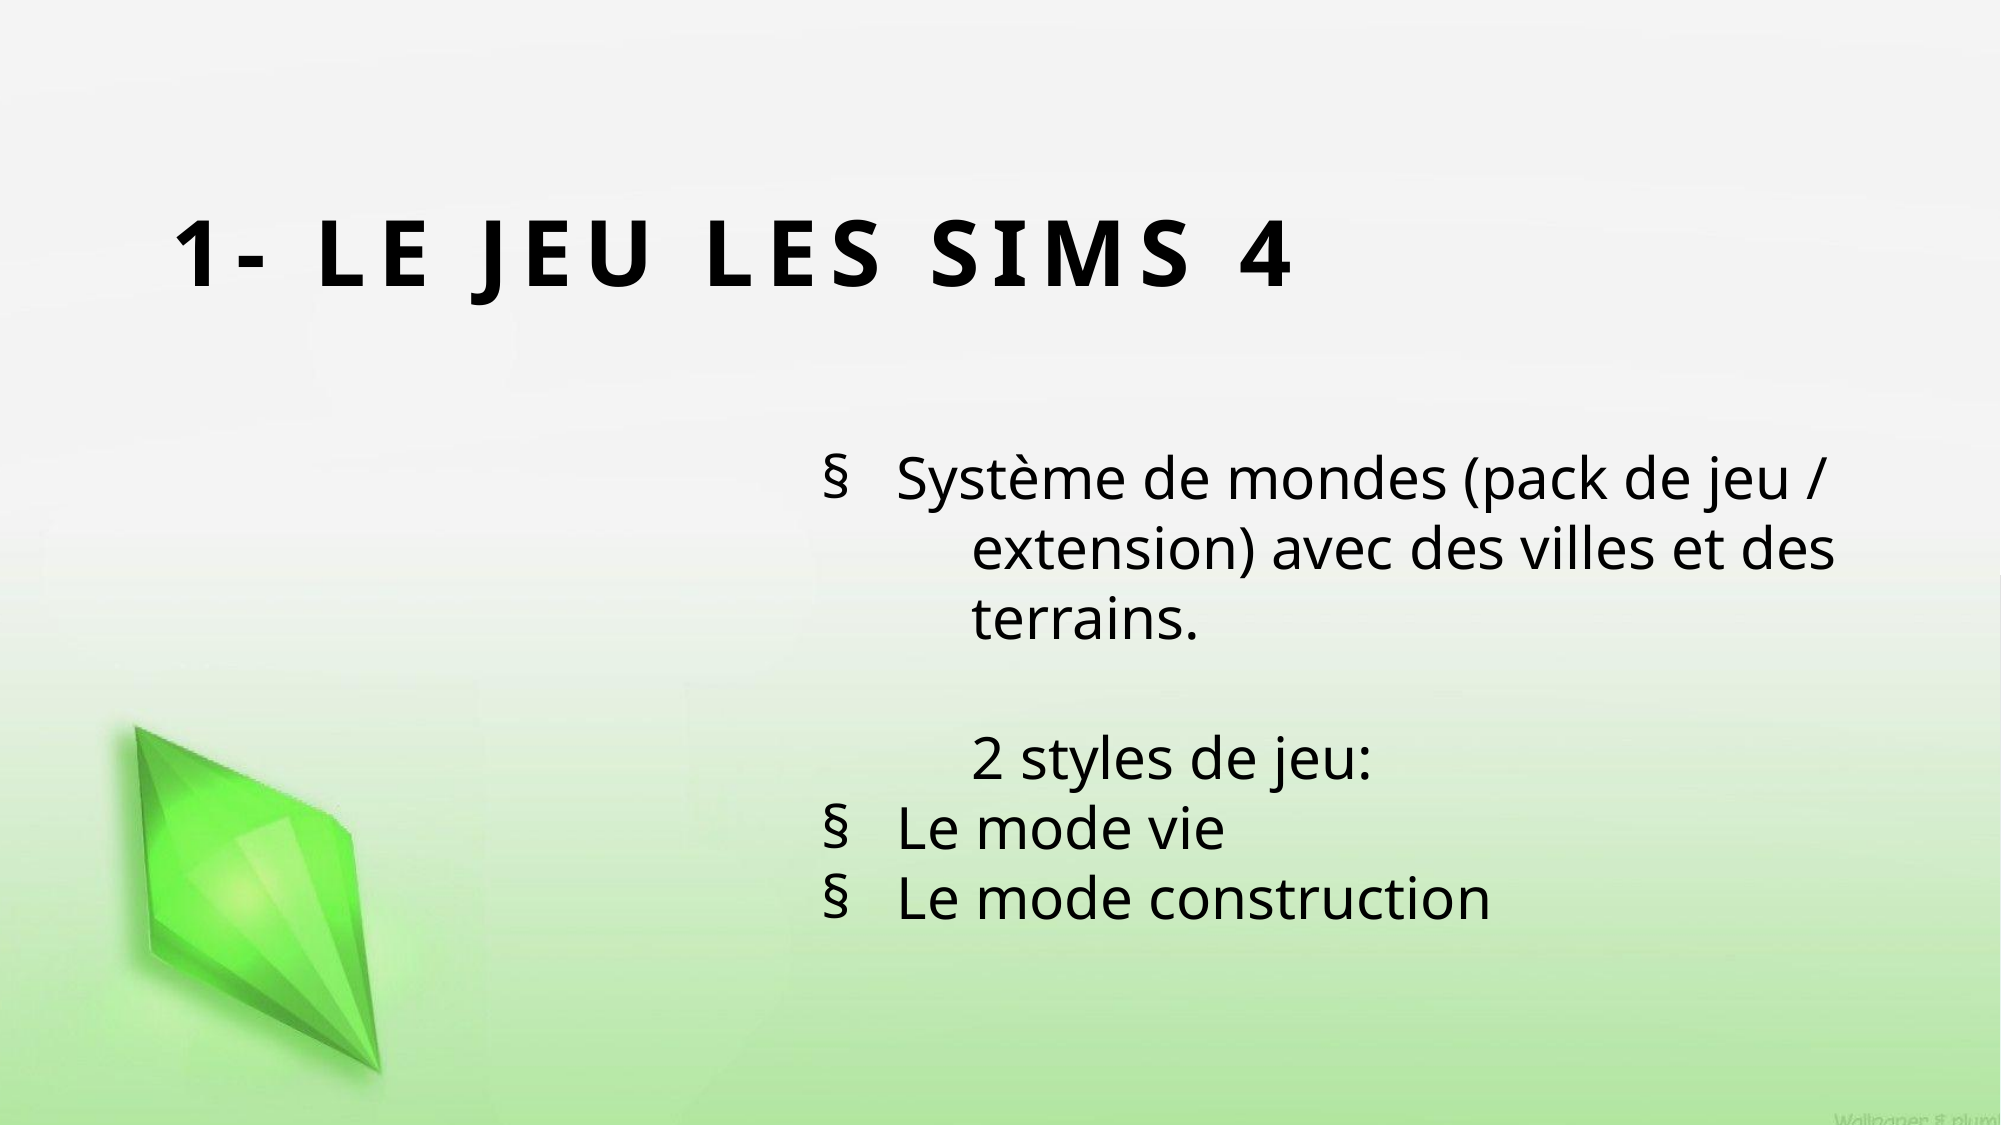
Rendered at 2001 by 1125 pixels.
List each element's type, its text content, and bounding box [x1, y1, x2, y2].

picture [0, 0, 2000, 1125]
text_box Système de mondes (pack de jeu / extension) avec des villes et des terrains. 2 styles de jeu: Le mode vie Le mode construction [806, 433, 1961, 874]
title 1- Le jeu les Sims 4 [156, 124, 1844, 313]
